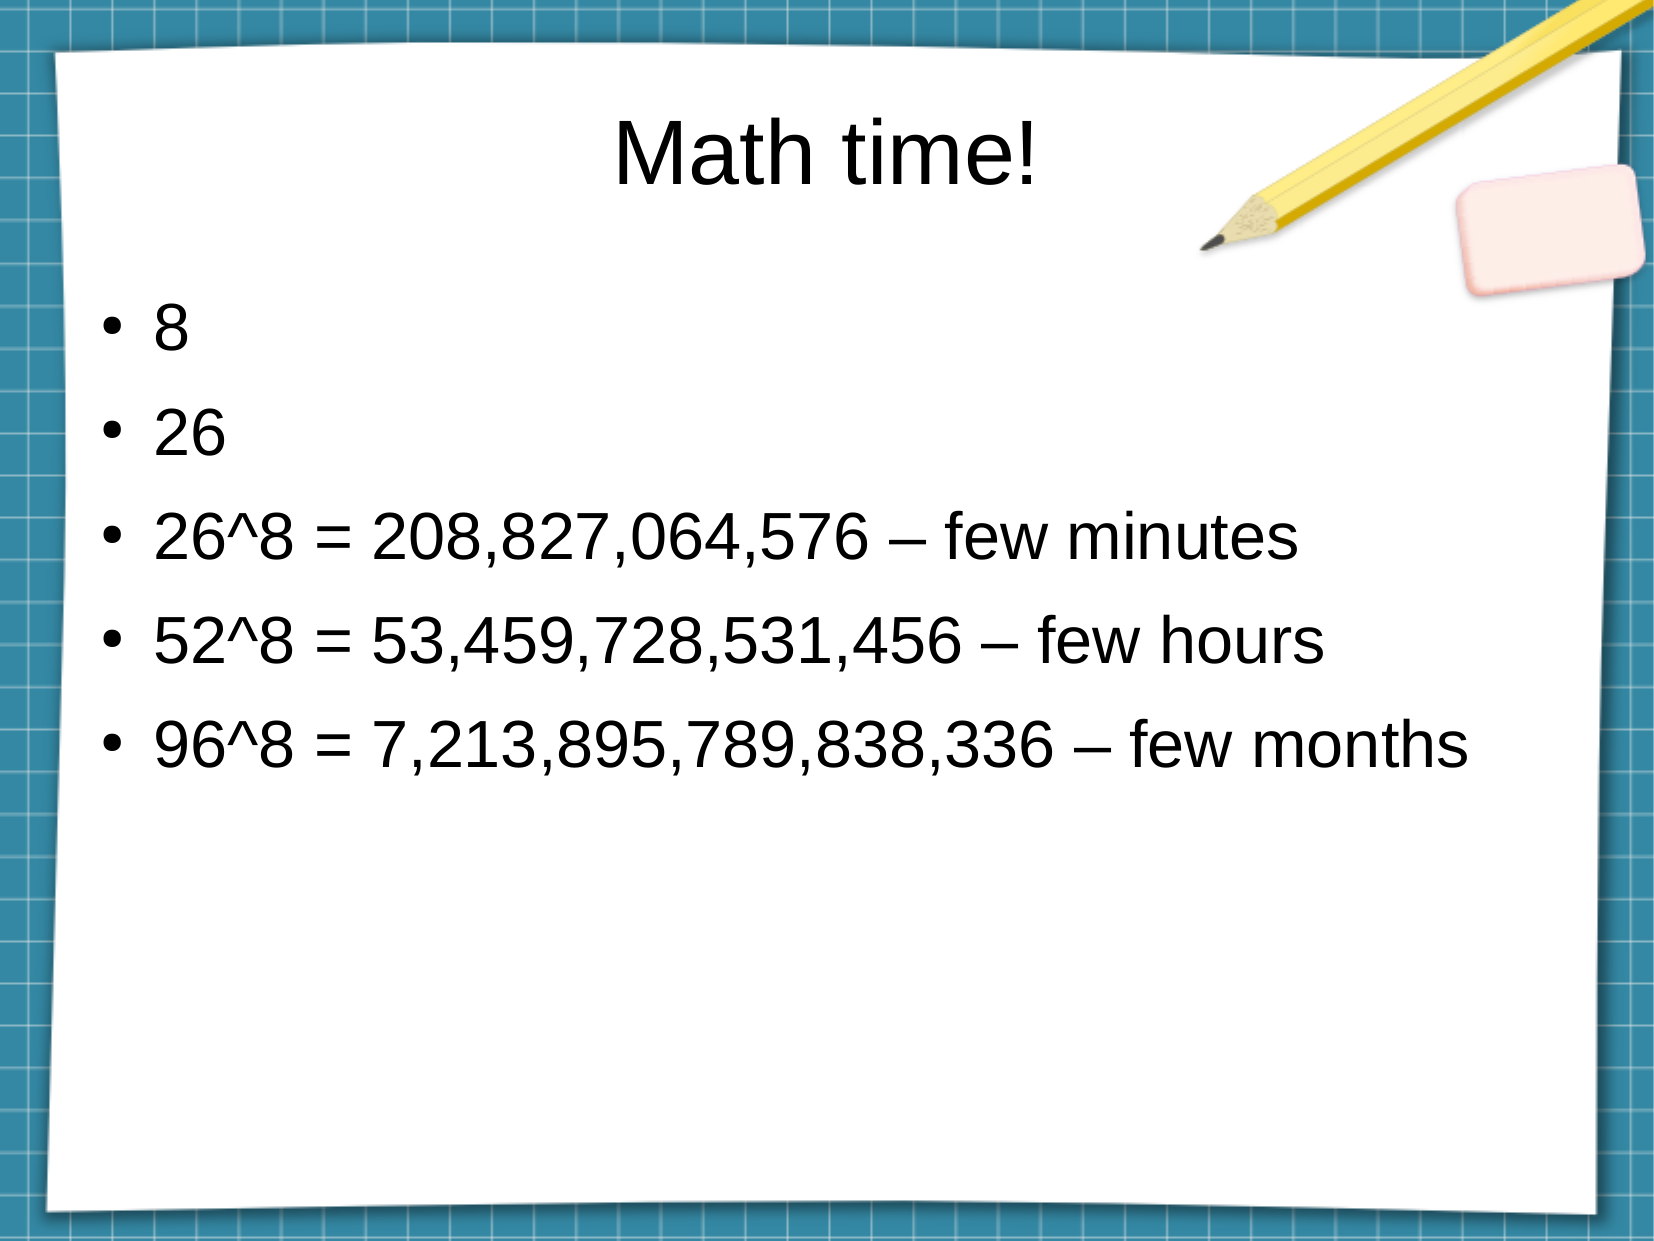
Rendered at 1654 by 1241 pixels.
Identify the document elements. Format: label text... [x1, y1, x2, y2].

picture [0, 0, 1654, 1241]
title Math time! [82, 49, 1571, 257]
list 8 26 26^8 = 208,827,064,576 – few minutes 52^8 = 53,459,728,531,456 – few hours 96^8 = 7,213,895,789,838,336 – few months [82, 290, 1571, 1010]
